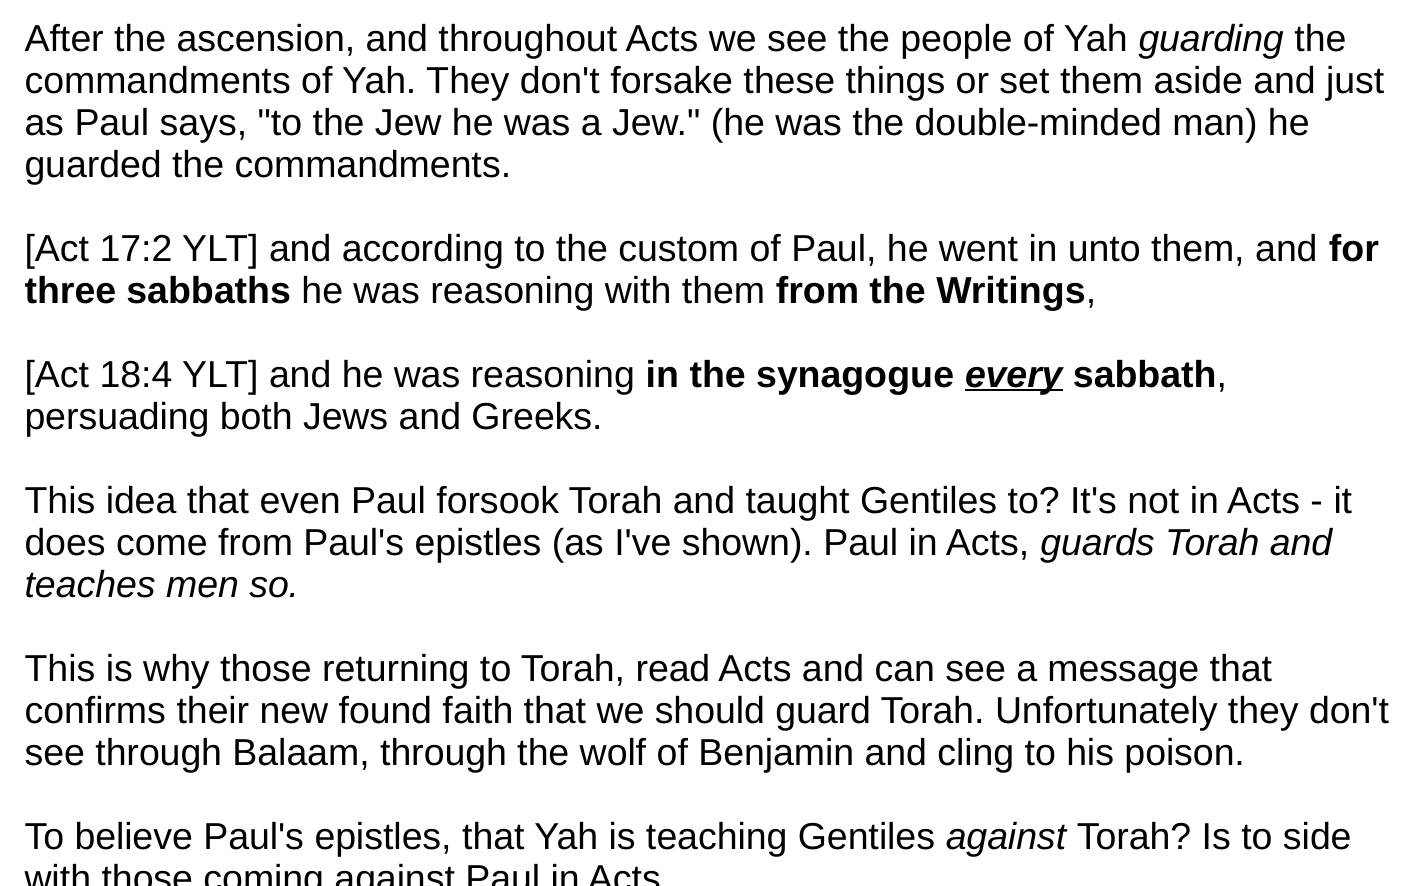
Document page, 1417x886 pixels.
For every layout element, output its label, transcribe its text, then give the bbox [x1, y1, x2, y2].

text_box After the ascension, and throughout Acts we see the people of Yah guarding the commandments of Yah. They don't forsake these things or set them aside and just as Paul says, "to the Jew he was a Jew." (he was the double-minded man) he guarded the commandments. [Act 17:2 YLT] and according to the custom of Paul, he went in unto them, and for three sabbaths he was reasoning with them from the Writings, [Act 18:4 YLT] and he was reasoning in the synagogue every sabbath, persuading both Jews and Greeks. This idea that even Paul forsook Torah and taught Gentiles to? It's not in Acts - it does come from Paul's epistles (as I've shown). Paul in Acts, guards Torah and teaches men so. This is why those returning to Torah, read Acts and can see a message that confirms their new found faith that we should guard Torah. Unfortunately they don't see through Balaam, through the wolf of Benjamin and cling to his poison. To believe Paul's epistles, that Yah is teaching Gentiles against Torah? Is to side with those coming against Paul in Acts. [Act 18:13 YLT] saying -- 'Against the law this one doth persuade men to worship God;' Those who agree with the accusation here - that Paul teaches men to worship God contrary to Torah? You're assigning Paul a sentence of deserved death. (Deut 13:1-5) In Acts, how does Paul prove he doesn't deserve death, that he's not teaching against Torah? [Act 18:18 YLT] And Paul having remained yet a good many days, having taken leave of the brethren, was sailing to Syria -- and with him [are] Priscilla and Aquilas -- having shorn [his] head in Cenchera, for he had a vow; [9, 9, 1407, 877]
